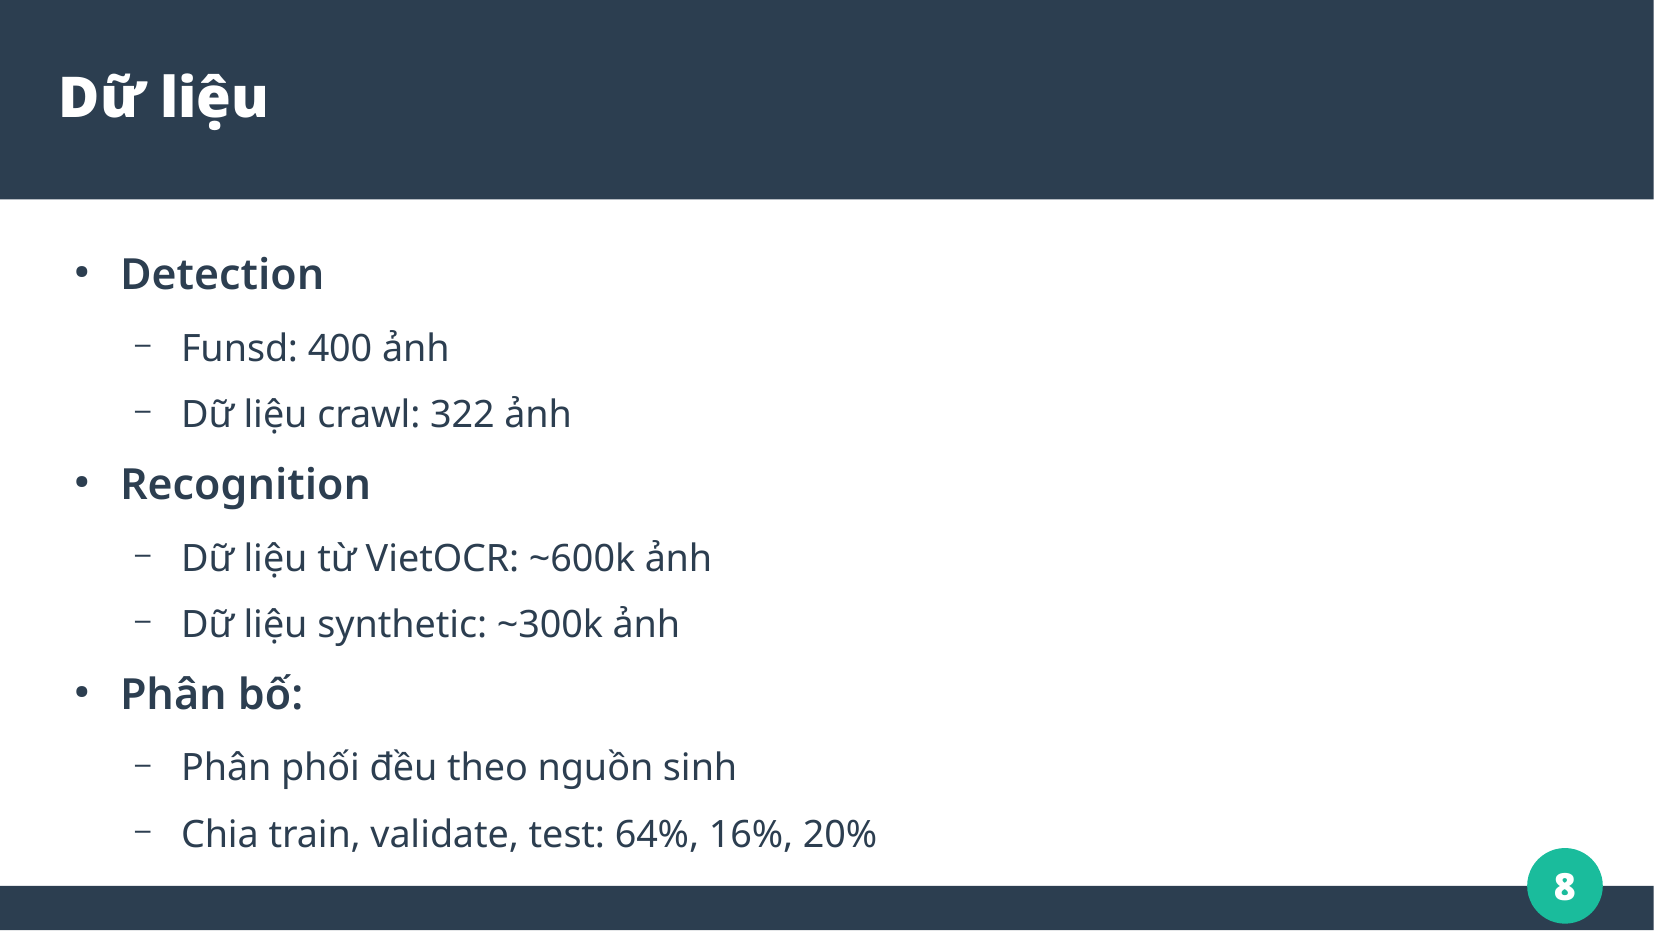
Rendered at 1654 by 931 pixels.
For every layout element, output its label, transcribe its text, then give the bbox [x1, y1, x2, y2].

list Detection Funsd: 400 ảnh Dữ liệu crawl: 322 ảnh Recognition Dữ liệu từ VietOCR: ~600k ảnh Dữ liệu synthetic: ~300k ảnh Phân bố: Phân phối đều theo nguồn sinh Chia train, validate, test: 64%, 16%, 20% [59, 243, 1595, 864]
title Dữ liệu [59, 37, 1595, 155]
